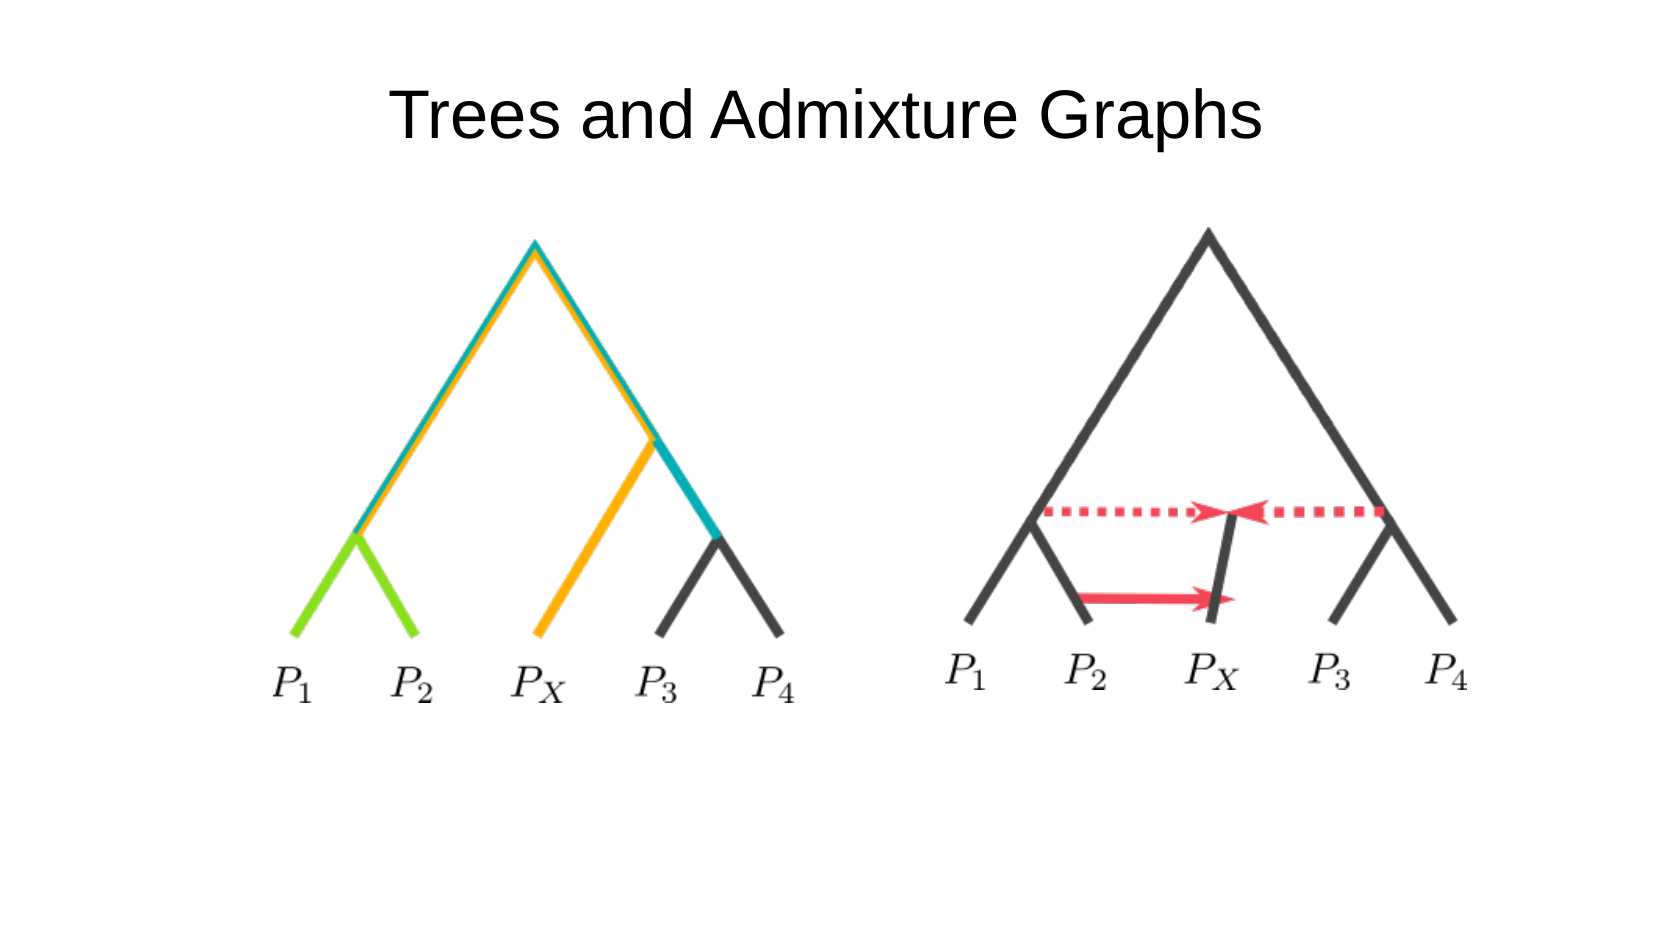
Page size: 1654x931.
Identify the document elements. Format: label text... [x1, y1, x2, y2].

picture [945, 227, 1467, 691]
title Trees and Admixture Graphs [82, 37, 1571, 193]
picture [273, 239, 796, 703]
